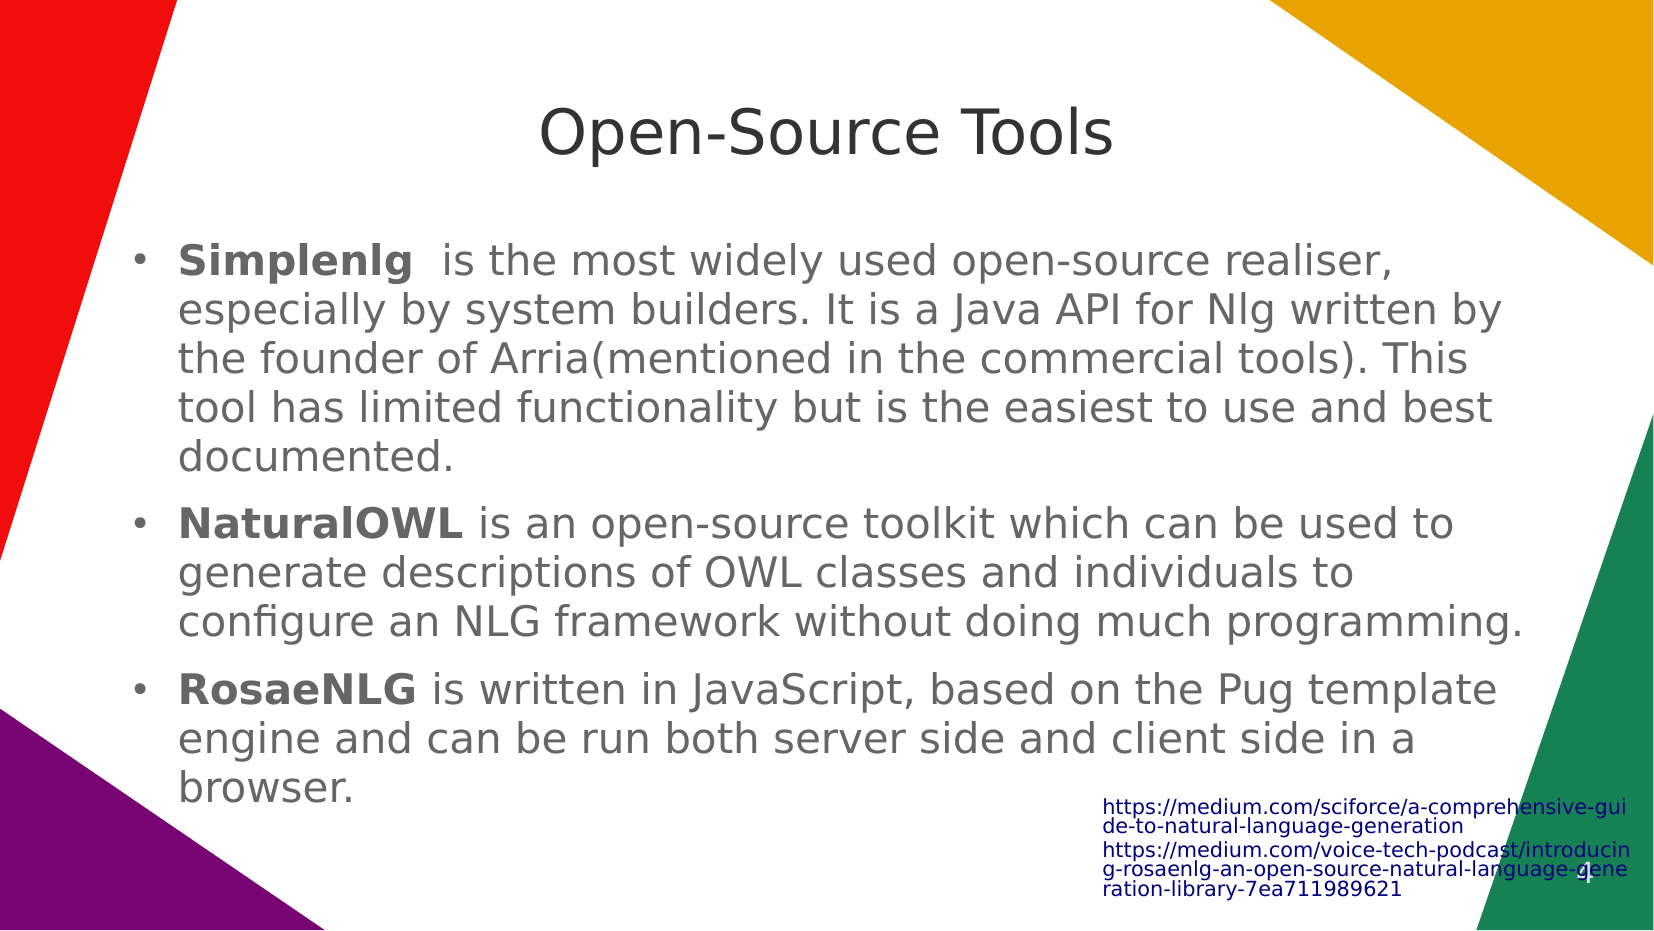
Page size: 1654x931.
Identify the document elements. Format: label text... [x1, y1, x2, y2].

text_box https://medium.com/sciforce/a-comprehensive-guide-to-natural-language-generation https://medium.com/voice-tech-podcast/introducing-rosaenlg-an-open-source-natural-language-generation-library-7ea711989621 [1087, 787, 1651, 876]
list Simplenlg is the most widely used open-source realiser, especially by system builders. It is a Java API for Nlg written by the founder of Arria(mentioned in the commercial tools). This tool has limited functionality but is the easiest to use and best documented. NaturalOWL is an open-source toolkit which can be used to generate descriptions of OWL classes and individuals to configure an NLG framework without doing much programming. RosaeNLG is written in JavaScript, based on the Pug template engine and can be run both server side and client side in a browser. [118, 236, 1536, 827]
title Open-Source Tools [118, 59, 1536, 207]
